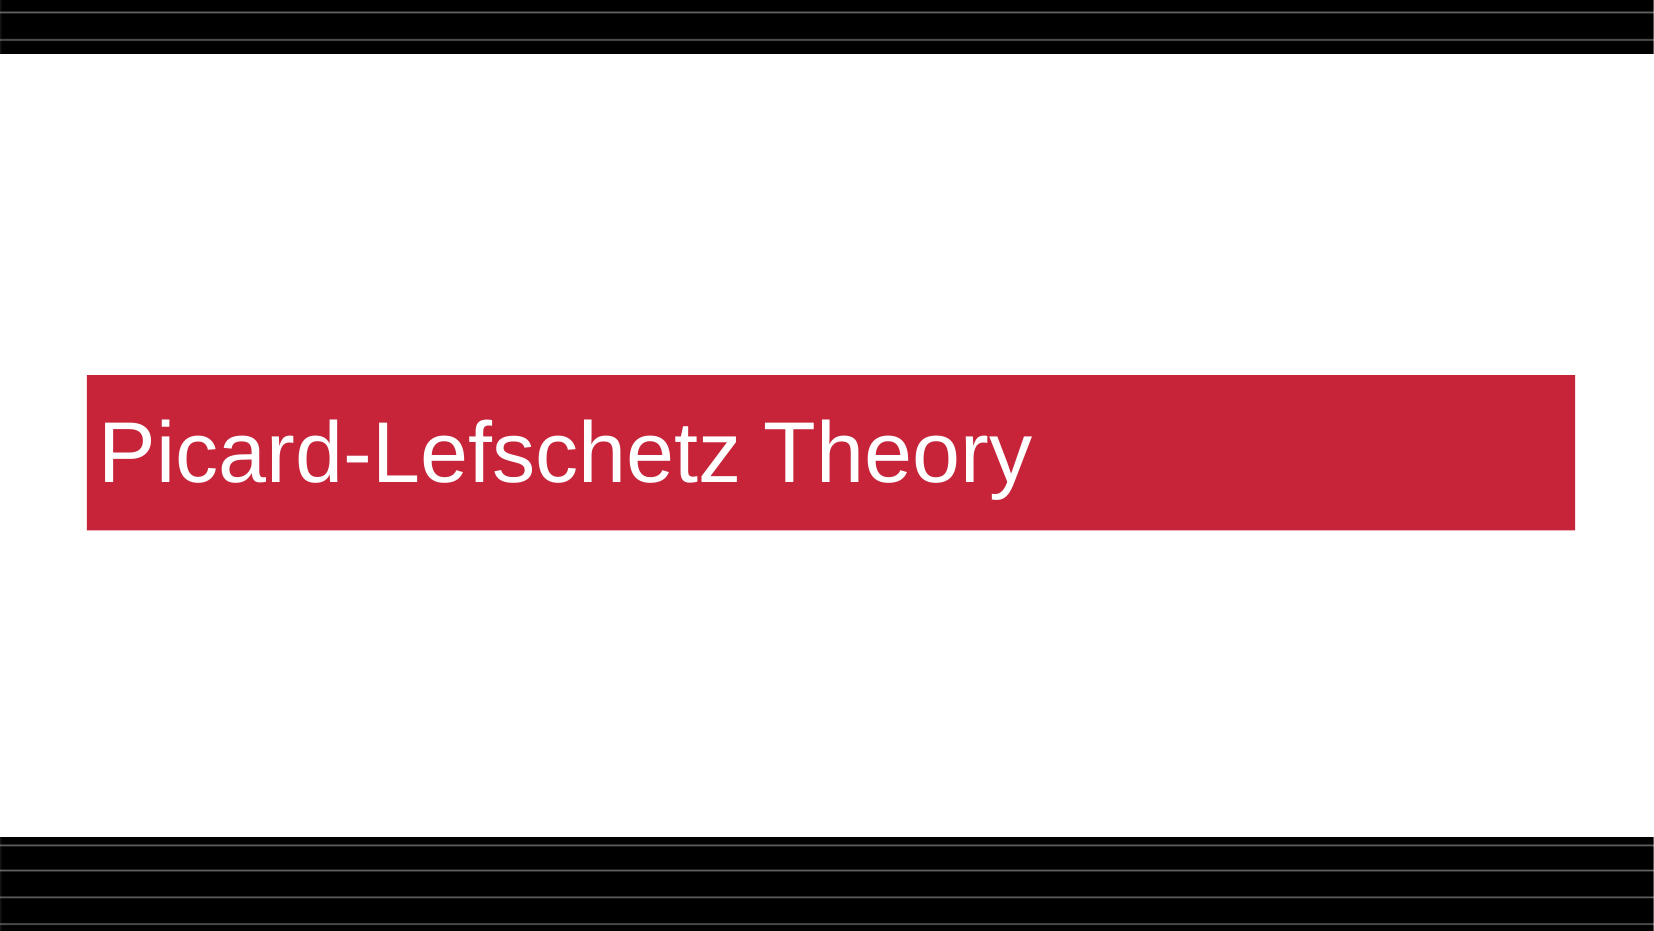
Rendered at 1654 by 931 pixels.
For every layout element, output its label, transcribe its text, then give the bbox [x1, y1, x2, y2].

picture [0, 837, 1654, 931]
picture [0, 0, 1654, 54]
title Picard-Lefschetz Theory [86, 375, 1576, 531]
